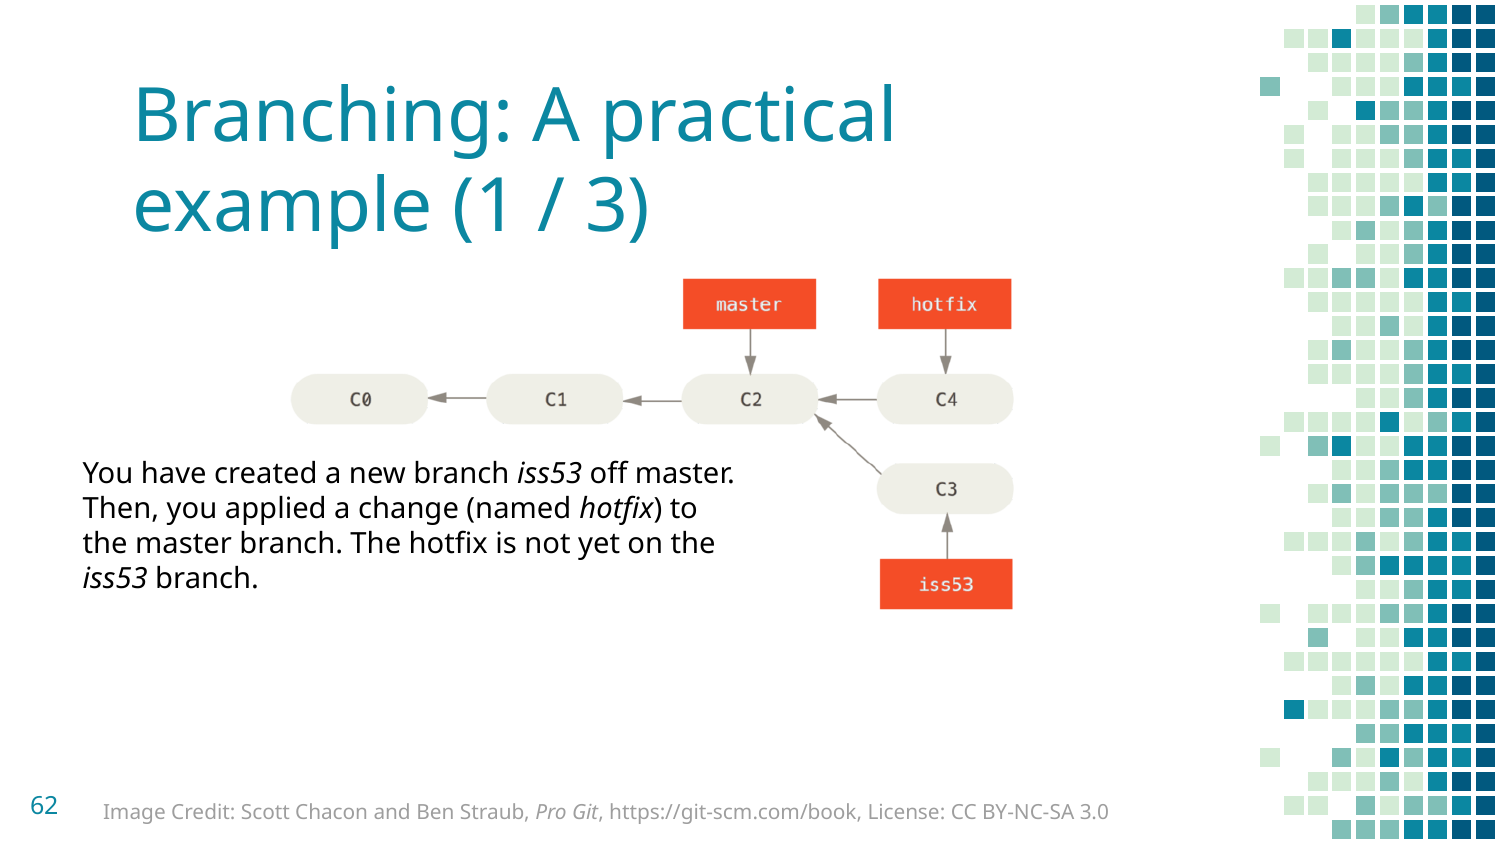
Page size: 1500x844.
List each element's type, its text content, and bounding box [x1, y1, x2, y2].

text_box Image Credit: Scott Chacon and Ben Straub, Pro Git, https://git-scm.com/book, License: CC BY-NC-SA 3.0 [88, 783, 1171, 839]
title Branching: A practical example (1 / 3) [117, 121, 1227, 262]
text_box You have created a new branch iss53 off master. Then, you applied a change (named hotfix) to the master branch. The hotfix is not yet on the iss53 branch. [67, 439, 763, 610]
picture [271, 261, 1032, 626]
slide_number <number> [15, 774, 105, 839]
